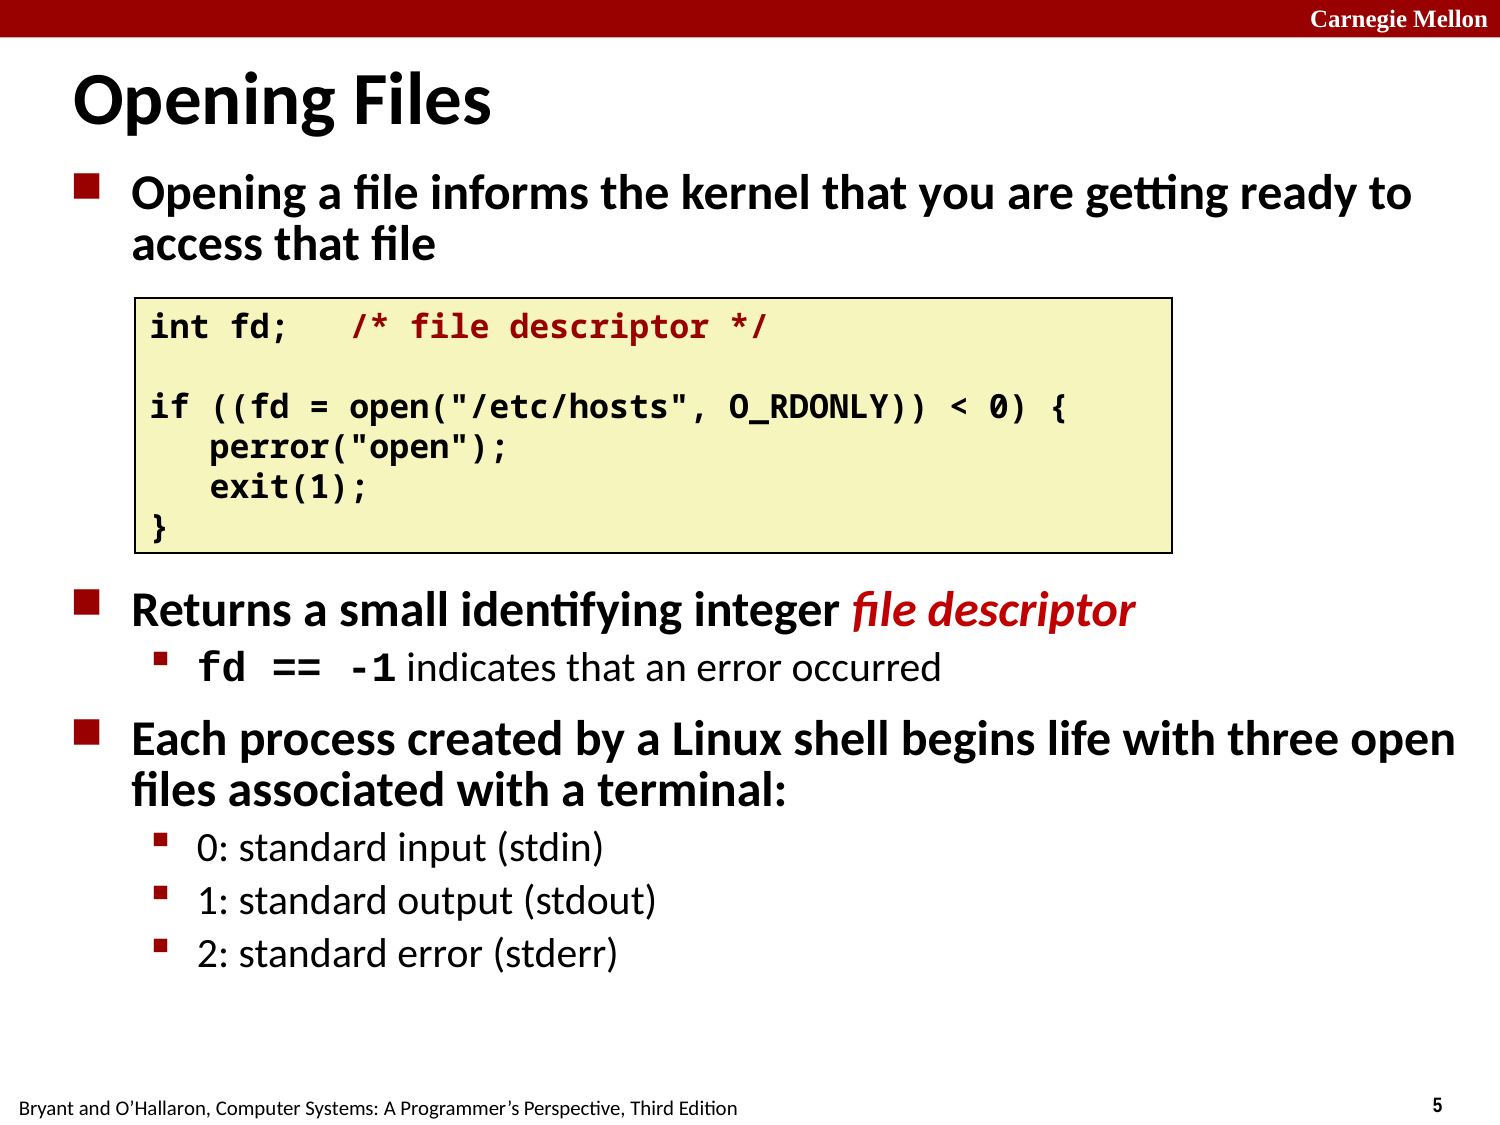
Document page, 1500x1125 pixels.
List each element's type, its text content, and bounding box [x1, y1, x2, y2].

text_box Opening Files [58, 47, 1124, 142]
text_box Opening a file informs the kernel that you are getting ready to access that file Returns a small identifying integer file descriptor fd == -1 indicates that an error occurred Each process created by a Linux shell begins life with three open files associated with a terminal: 0: standard input (stdin) 1: standard output (stdout) 2: standard error (stderr) [60, 161, 1475, 1024]
text_box int fd; /* file descriptor */ if ((fd = open("/etc/hosts", O_RDONLY)) < 0) { perror("open"); exit(1); } [134, 298, 1173, 553]
